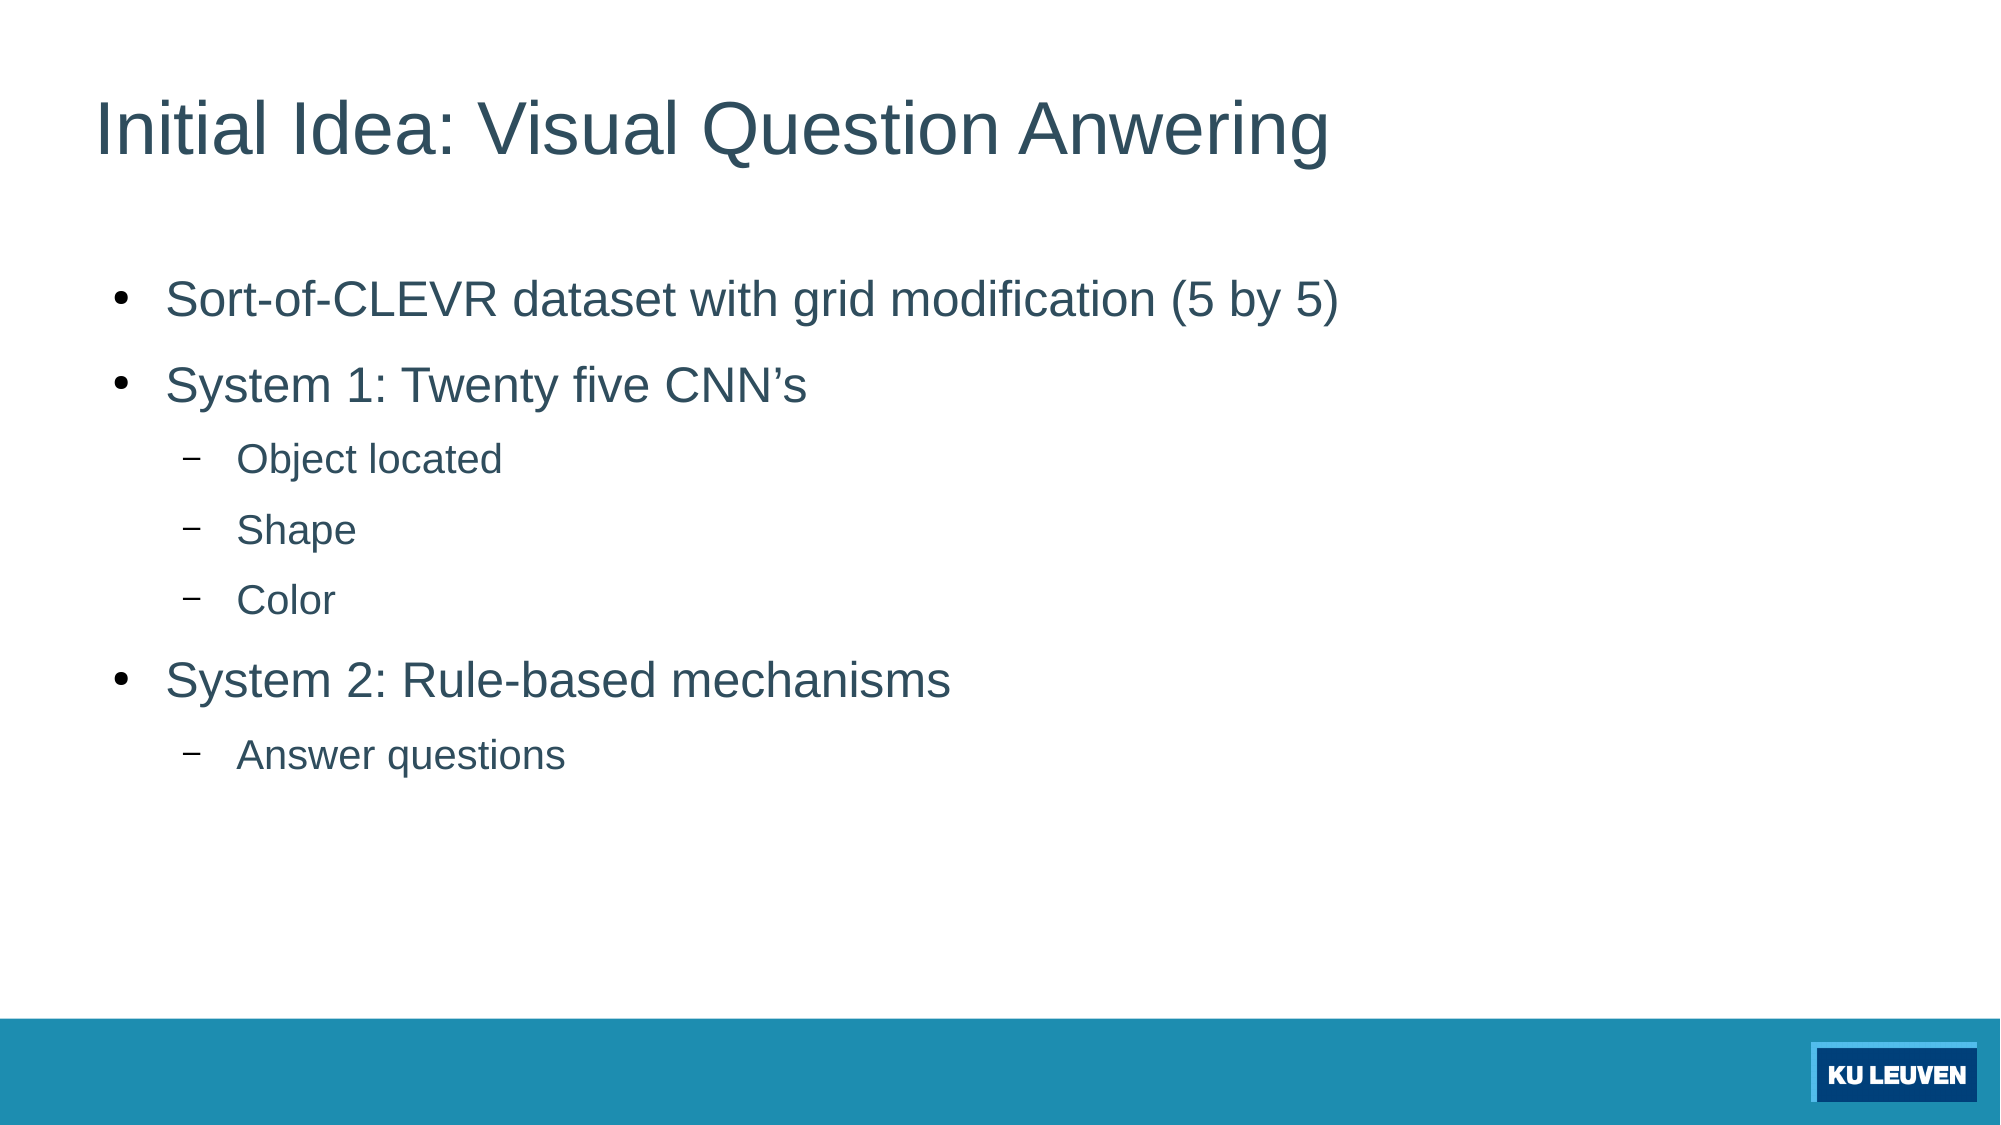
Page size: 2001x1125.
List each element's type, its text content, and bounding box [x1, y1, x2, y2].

picture [1811, 1042, 1977, 1102]
title Initial Idea: Visual Question Anwering [94, 33, 1906, 223]
list Sort-of-CLEVR dataset with grid modification (5 by 5) System 1: Twenty five CNN’s Object located Shape Color System 2: Rule-based mechanisms Answer questions [94, 271, 1801, 1004]
